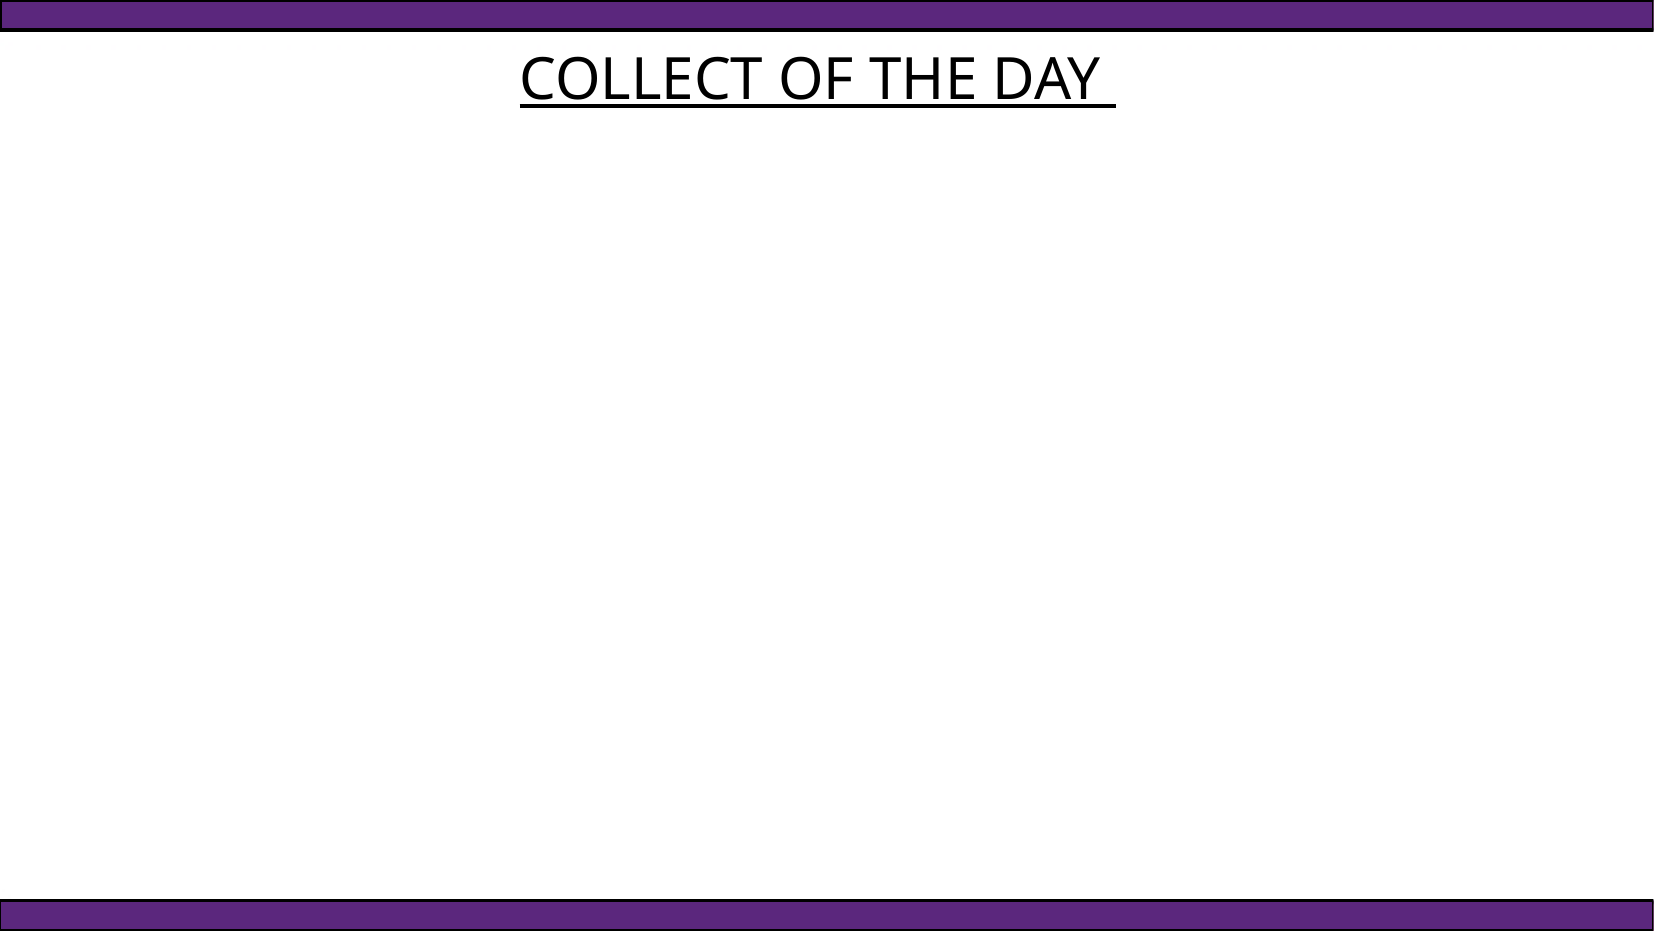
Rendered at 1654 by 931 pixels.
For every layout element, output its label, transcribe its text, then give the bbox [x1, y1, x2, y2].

text_box [0, 900, 1654, 931]
text_box [0, 0, 1654, 31]
picture [0, 31, 1654, 900]
text_box COLLECT OF THE DAY [60, 30, 1577, 151]
